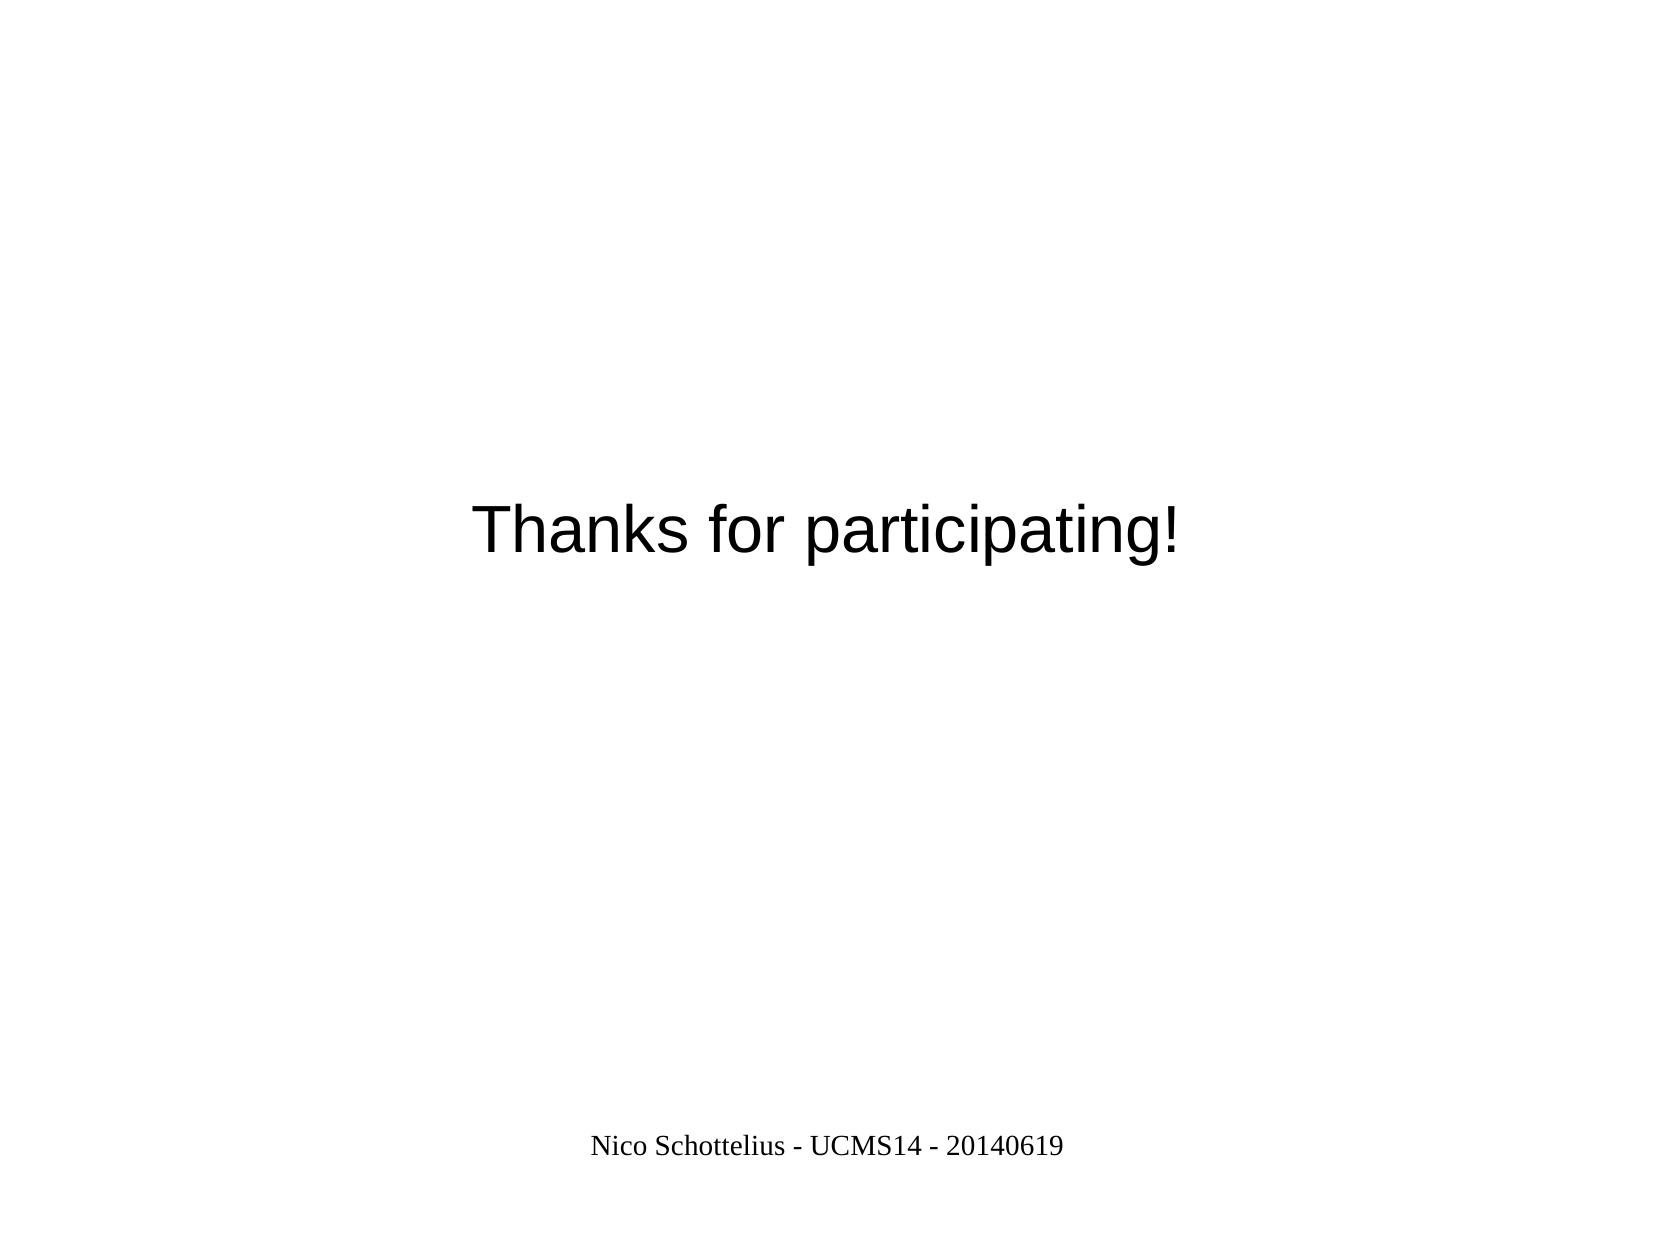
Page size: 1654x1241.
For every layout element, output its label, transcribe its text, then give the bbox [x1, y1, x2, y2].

subtitle Thanks for participating! [82, 49, 1571, 1010]
